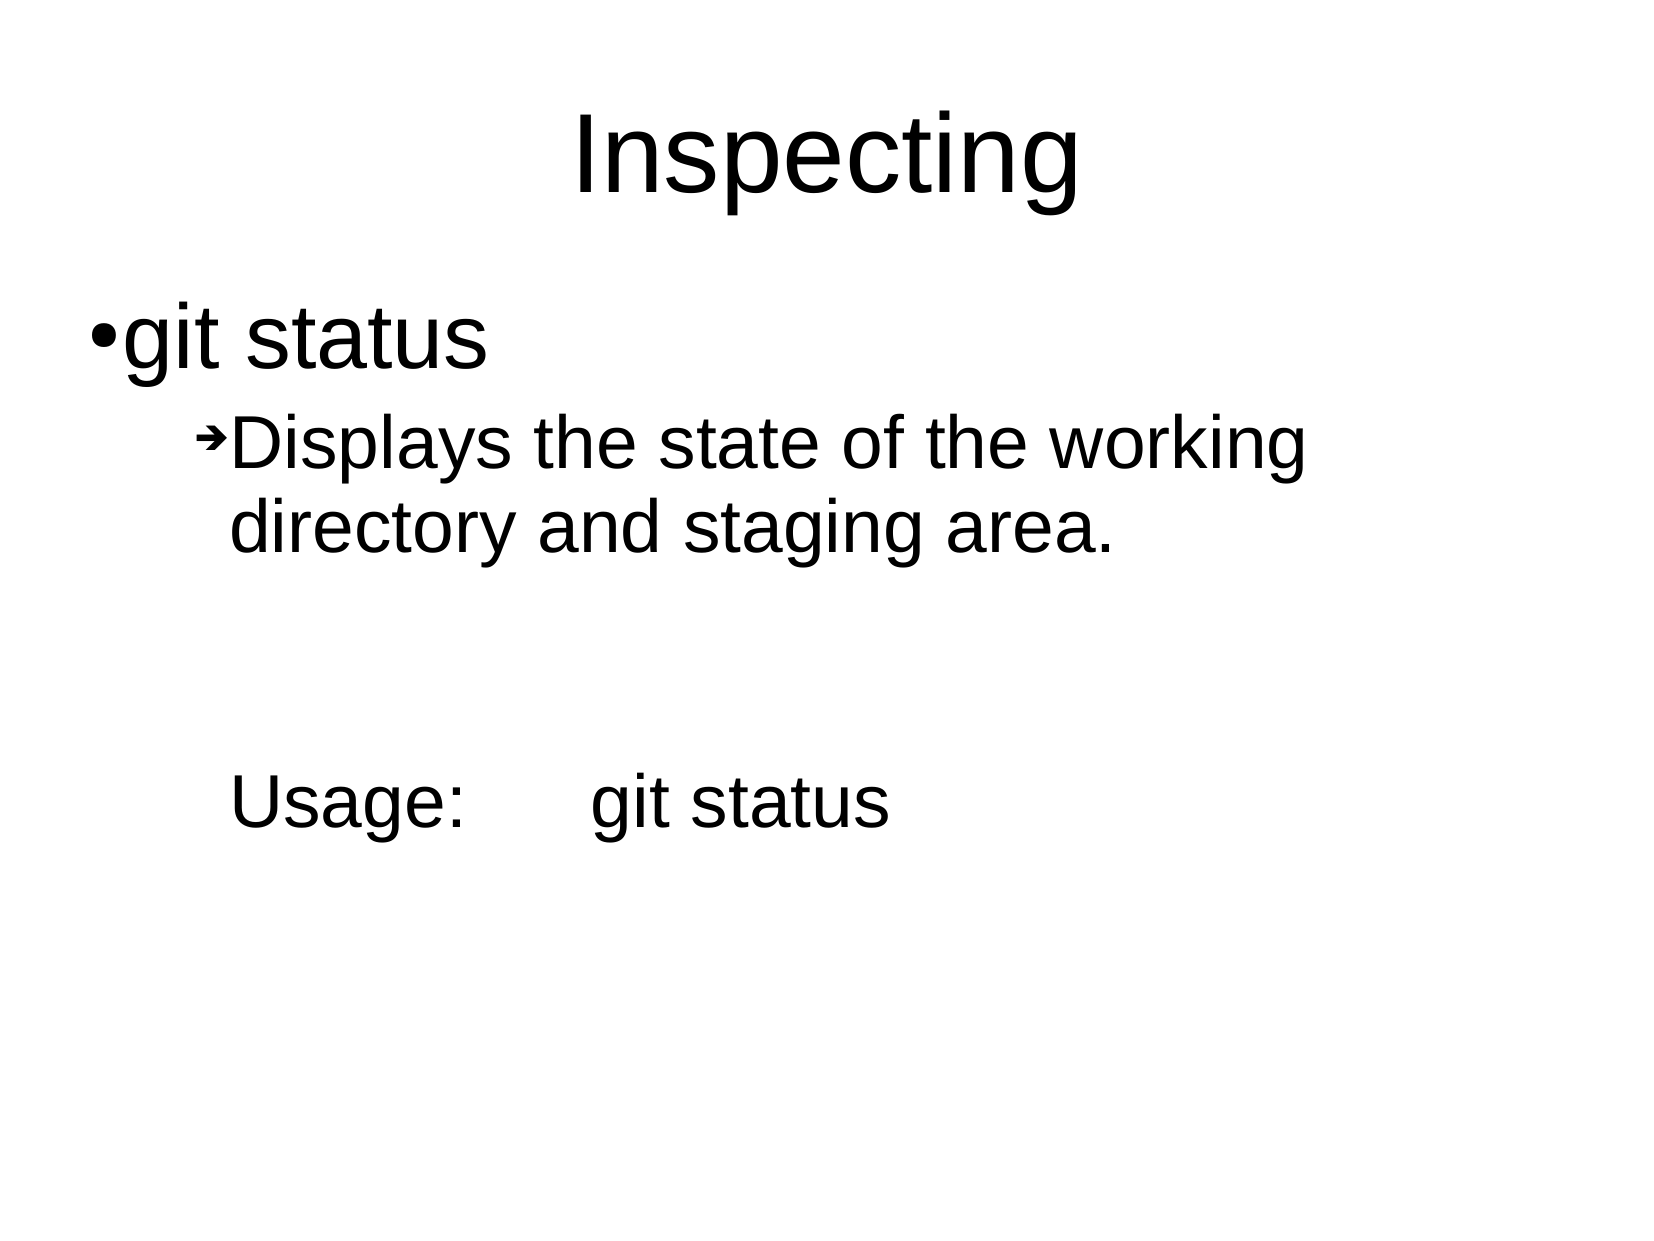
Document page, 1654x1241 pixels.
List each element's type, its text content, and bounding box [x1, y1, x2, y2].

list git status Displays the state of the working directory and staging area. Usage: git status [87, 286, 1576, 1079]
title Inspecting [82, 49, 1571, 257]
